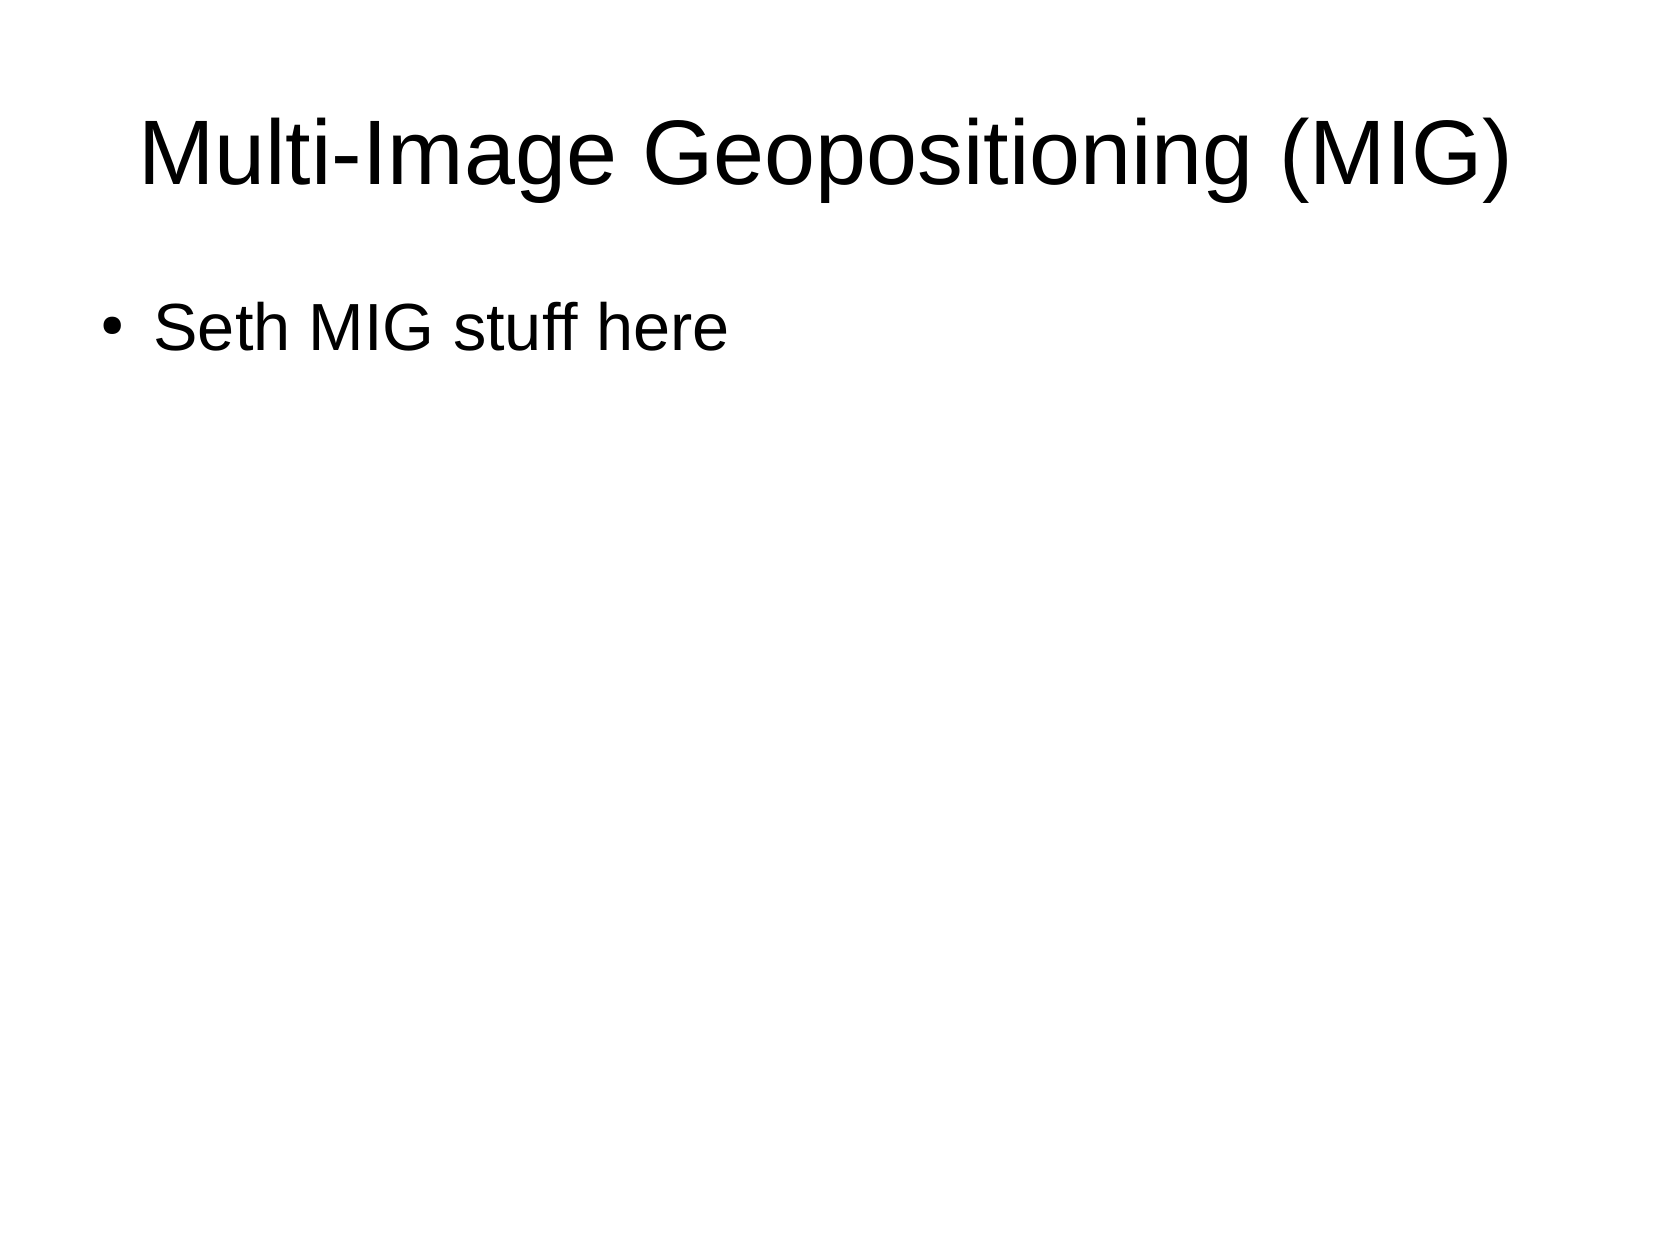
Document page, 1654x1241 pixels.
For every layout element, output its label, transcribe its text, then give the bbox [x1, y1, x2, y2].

title Multi-Image Geopositioning (MIG) [82, 49, 1571, 257]
list Seth MIG stuff here [82, 290, 1571, 1010]
